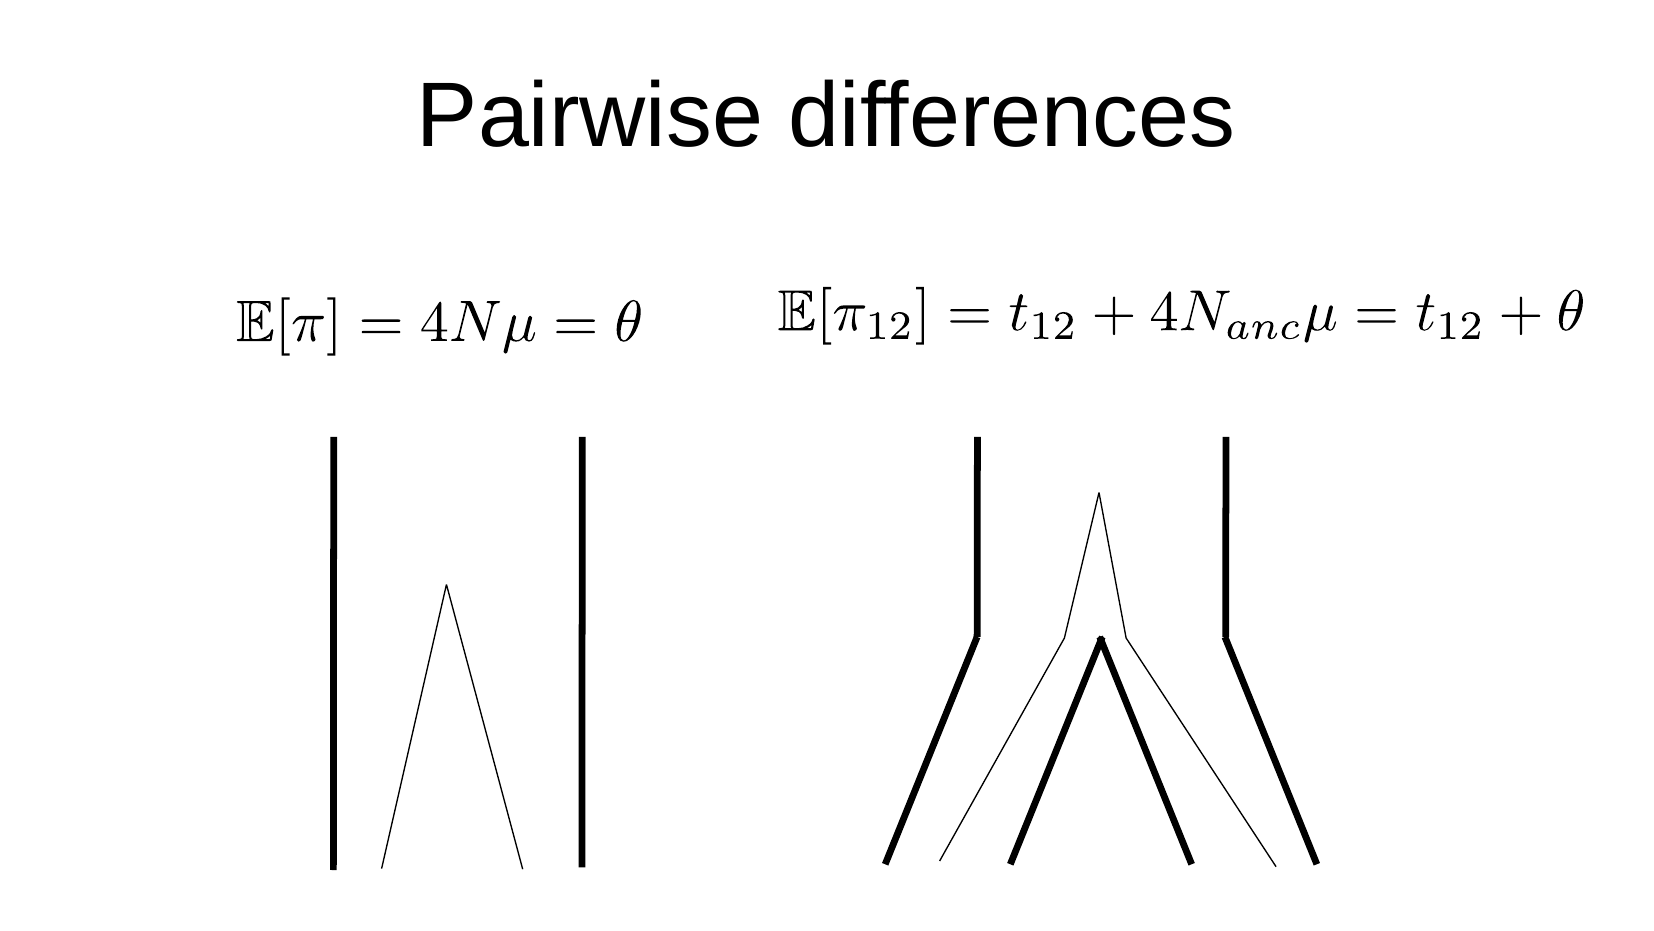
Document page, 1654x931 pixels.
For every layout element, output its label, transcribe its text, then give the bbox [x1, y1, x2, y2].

text_box [236, 297, 641, 356]
text_box [778, 286, 1583, 345]
title Pairwise differences [82, 37, 1571, 193]
picture [330, 436, 1321, 871]
